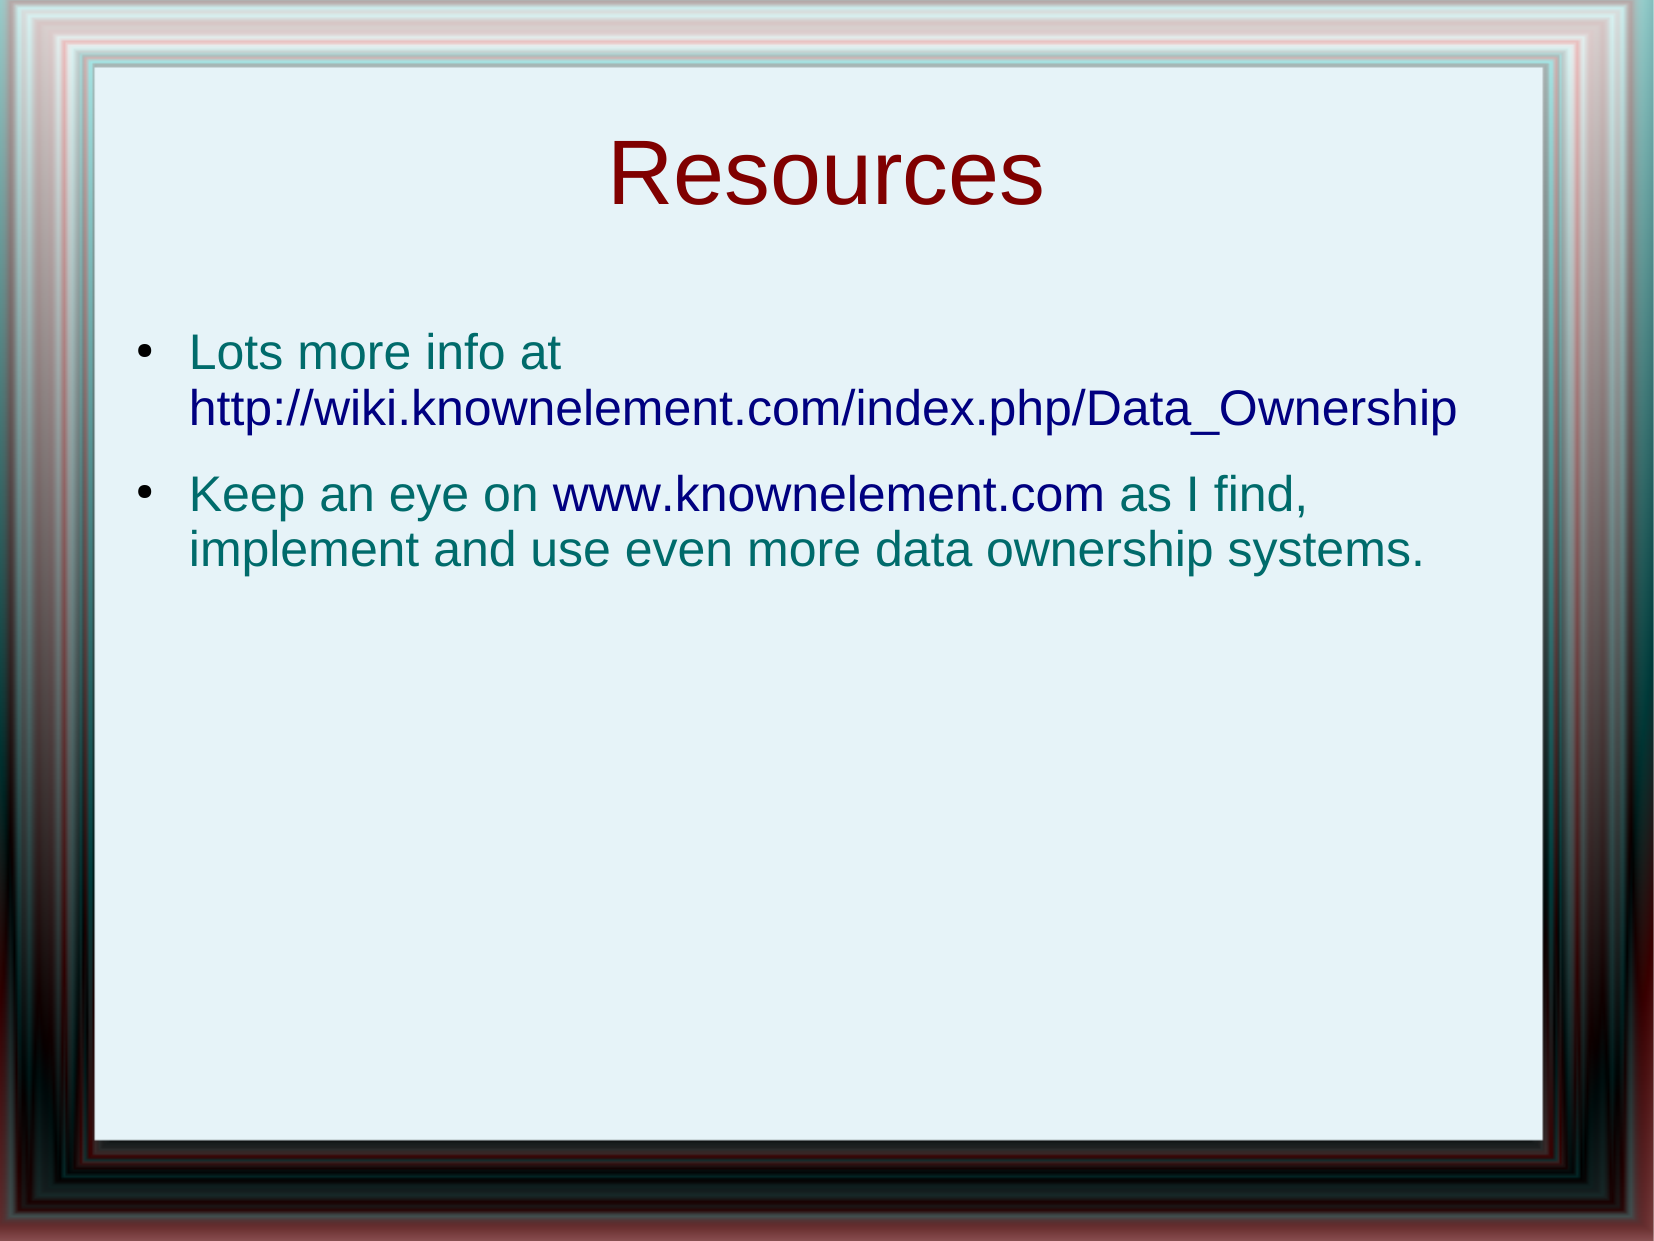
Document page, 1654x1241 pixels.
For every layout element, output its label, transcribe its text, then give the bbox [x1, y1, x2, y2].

picture [0, 0, 1654, 1241]
list Lots more info at http://wiki.knownelement.com/index.php/Data_Ownership Keep an eye on www.knownelement.com as I find, implement and use even more data ownership systems. [118, 324, 1506, 1129]
title Resources [118, 95, 1536, 250]
